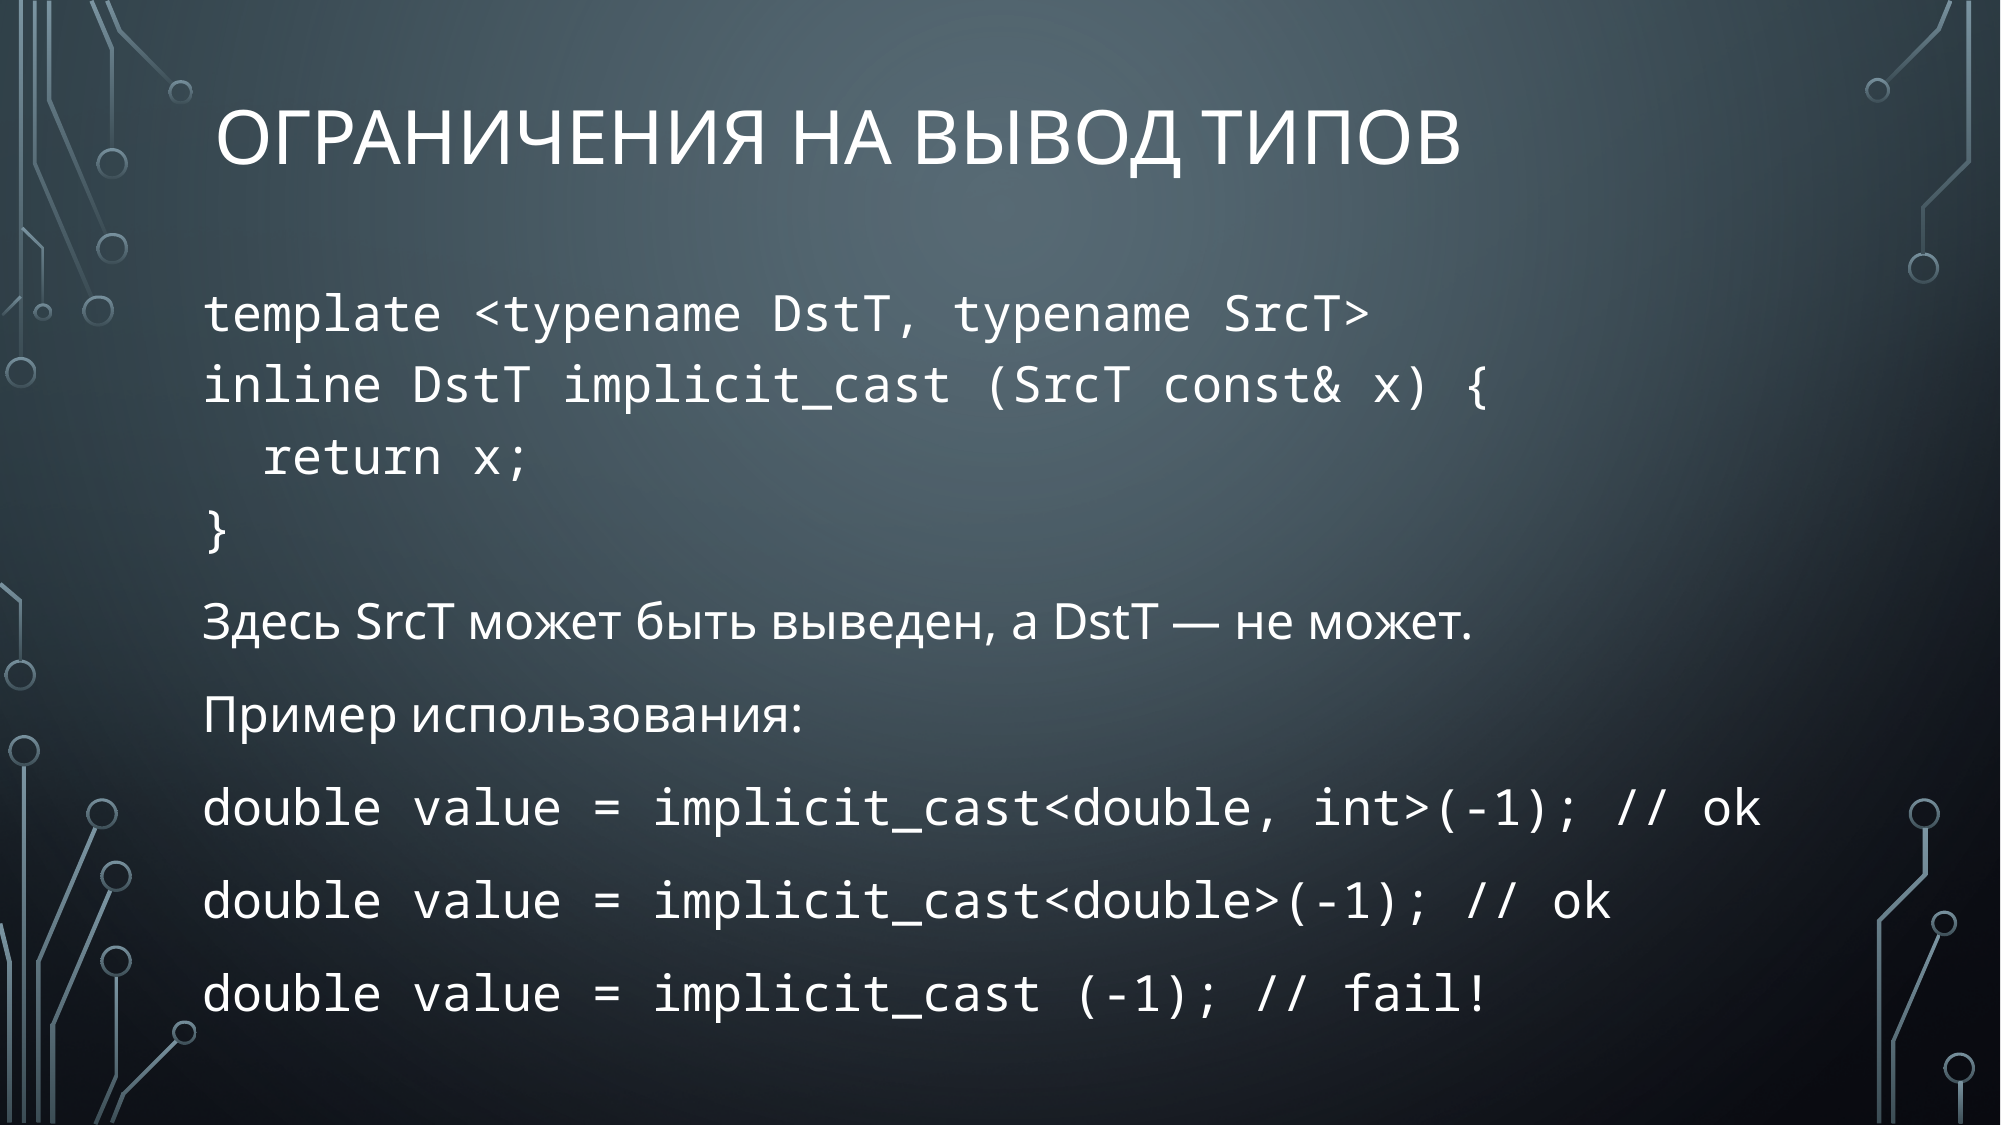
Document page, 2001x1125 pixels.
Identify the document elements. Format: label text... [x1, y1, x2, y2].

title Ограничения на вывод типов [199, 18, 1825, 262]
list template <typename DstT, typename SrcT> inline DstT implicit_cast (SrcT const& x) { return x; } Здесь SrcT может быть выведен, а DstT ― не может. Пример использования: double value = implicit_cast<double, int>(-1); // ok double value = implicit_cast<double>(-1); // ok double value = implicit_cast (-1); // fail! [187, 261, 1813, 1040]
